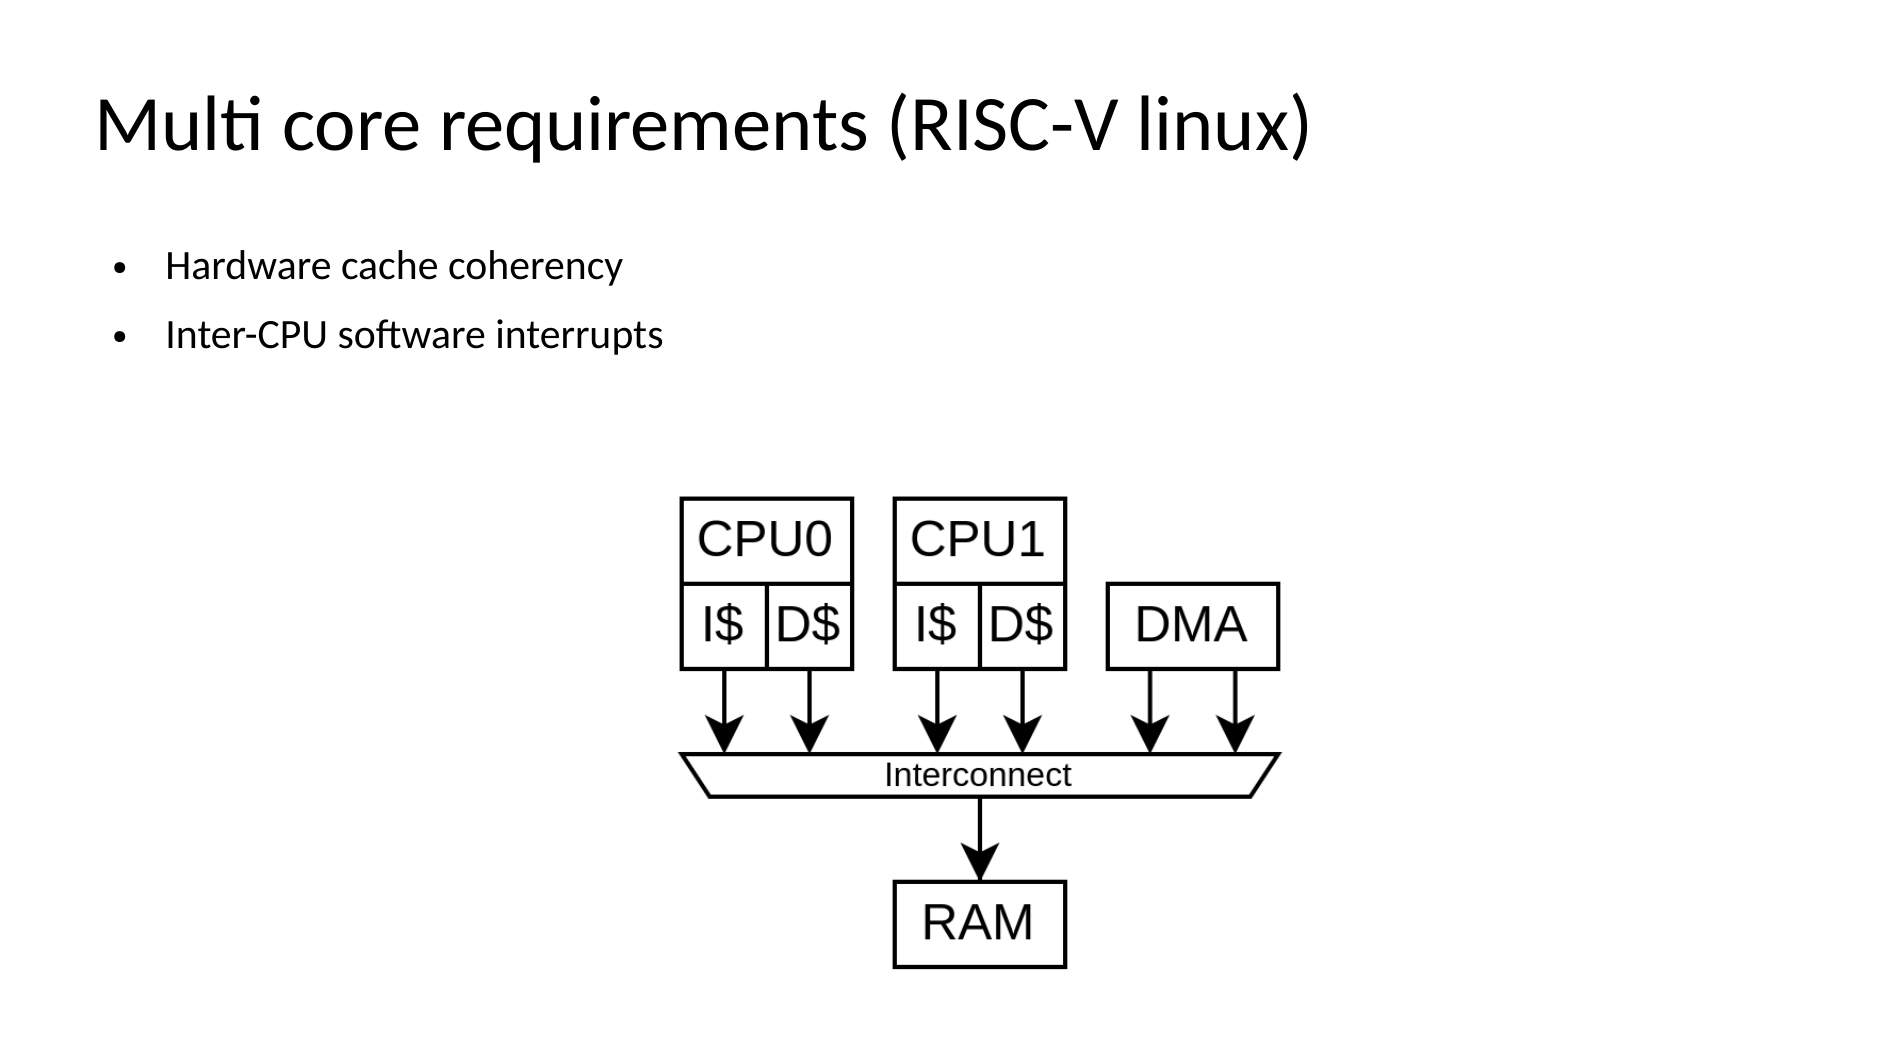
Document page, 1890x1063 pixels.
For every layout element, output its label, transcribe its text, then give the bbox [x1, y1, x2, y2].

title Multi core requirements (RISC-V linux) [94, 42, 1796, 220]
list Hardware cache coherency Inter-CPU software interrupts [94, 248, 1890, 957]
picture [637, 454, 1323, 1016]
